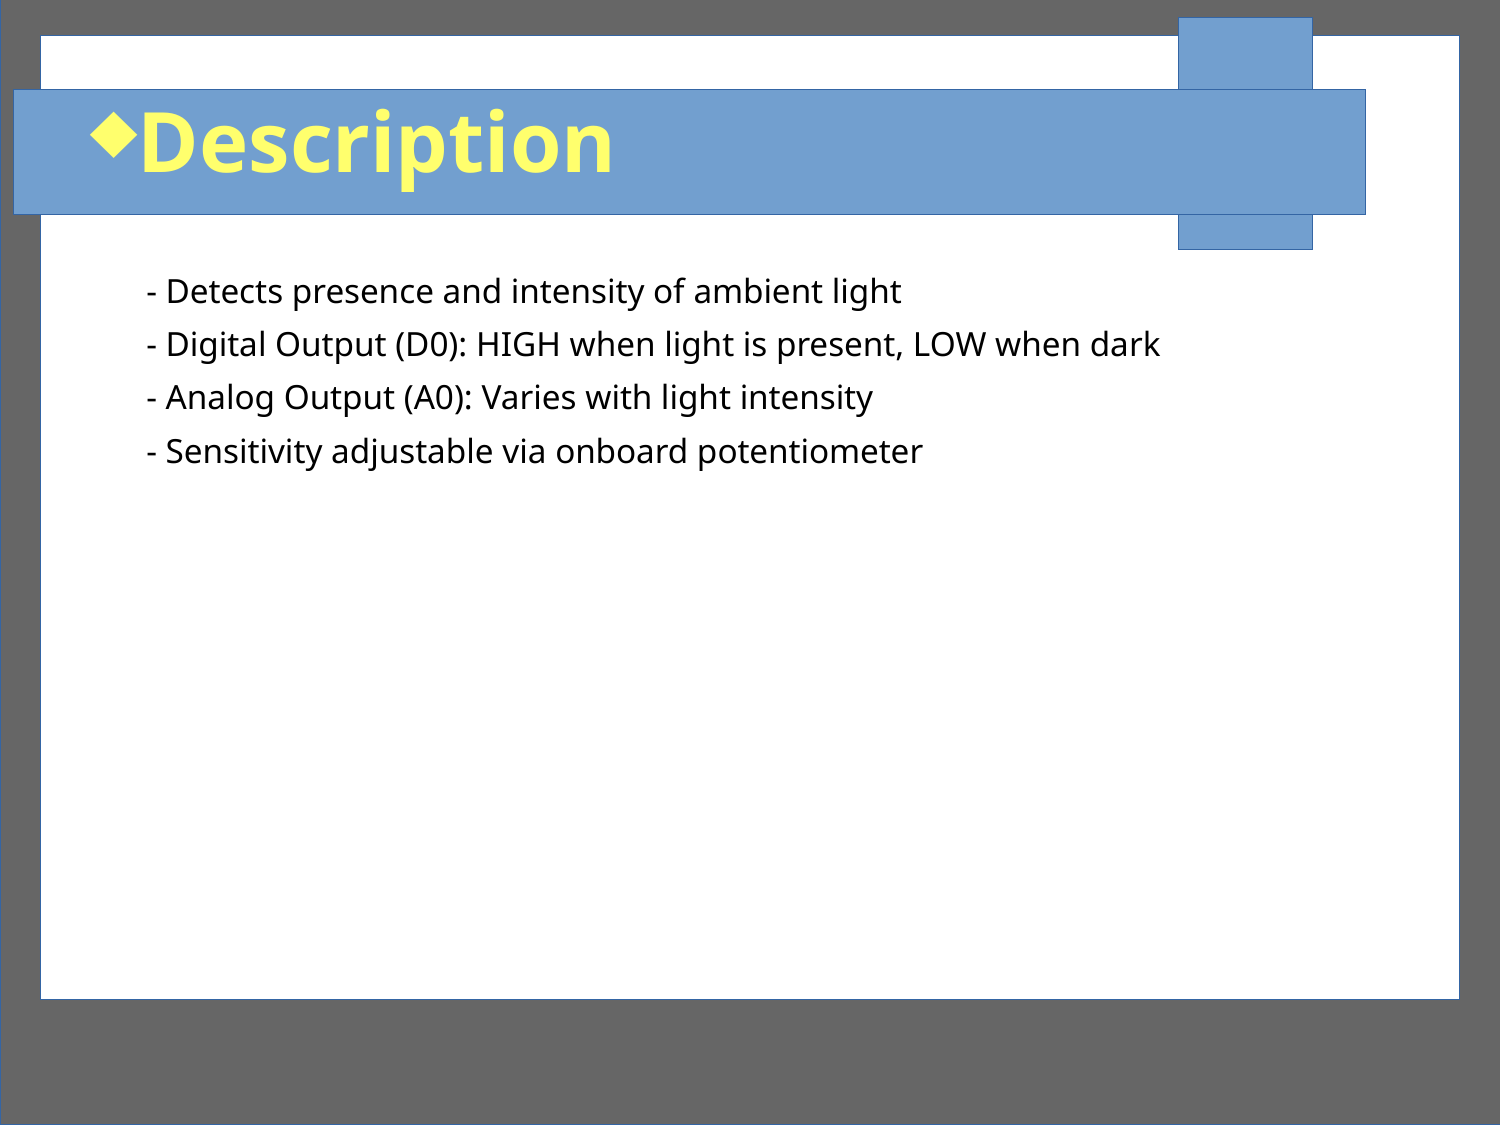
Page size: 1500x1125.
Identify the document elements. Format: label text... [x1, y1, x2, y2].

list - Detects presence and intensity of ambient light - Digital Output (D0): HIGH when light is present, LOW when dark - Analog Output (A0): Varies with light intensity - Sensitivity adjustable via onboard potentiometer [75, 262, 1425, 1005]
title Description [75, 45, 1425, 233]
